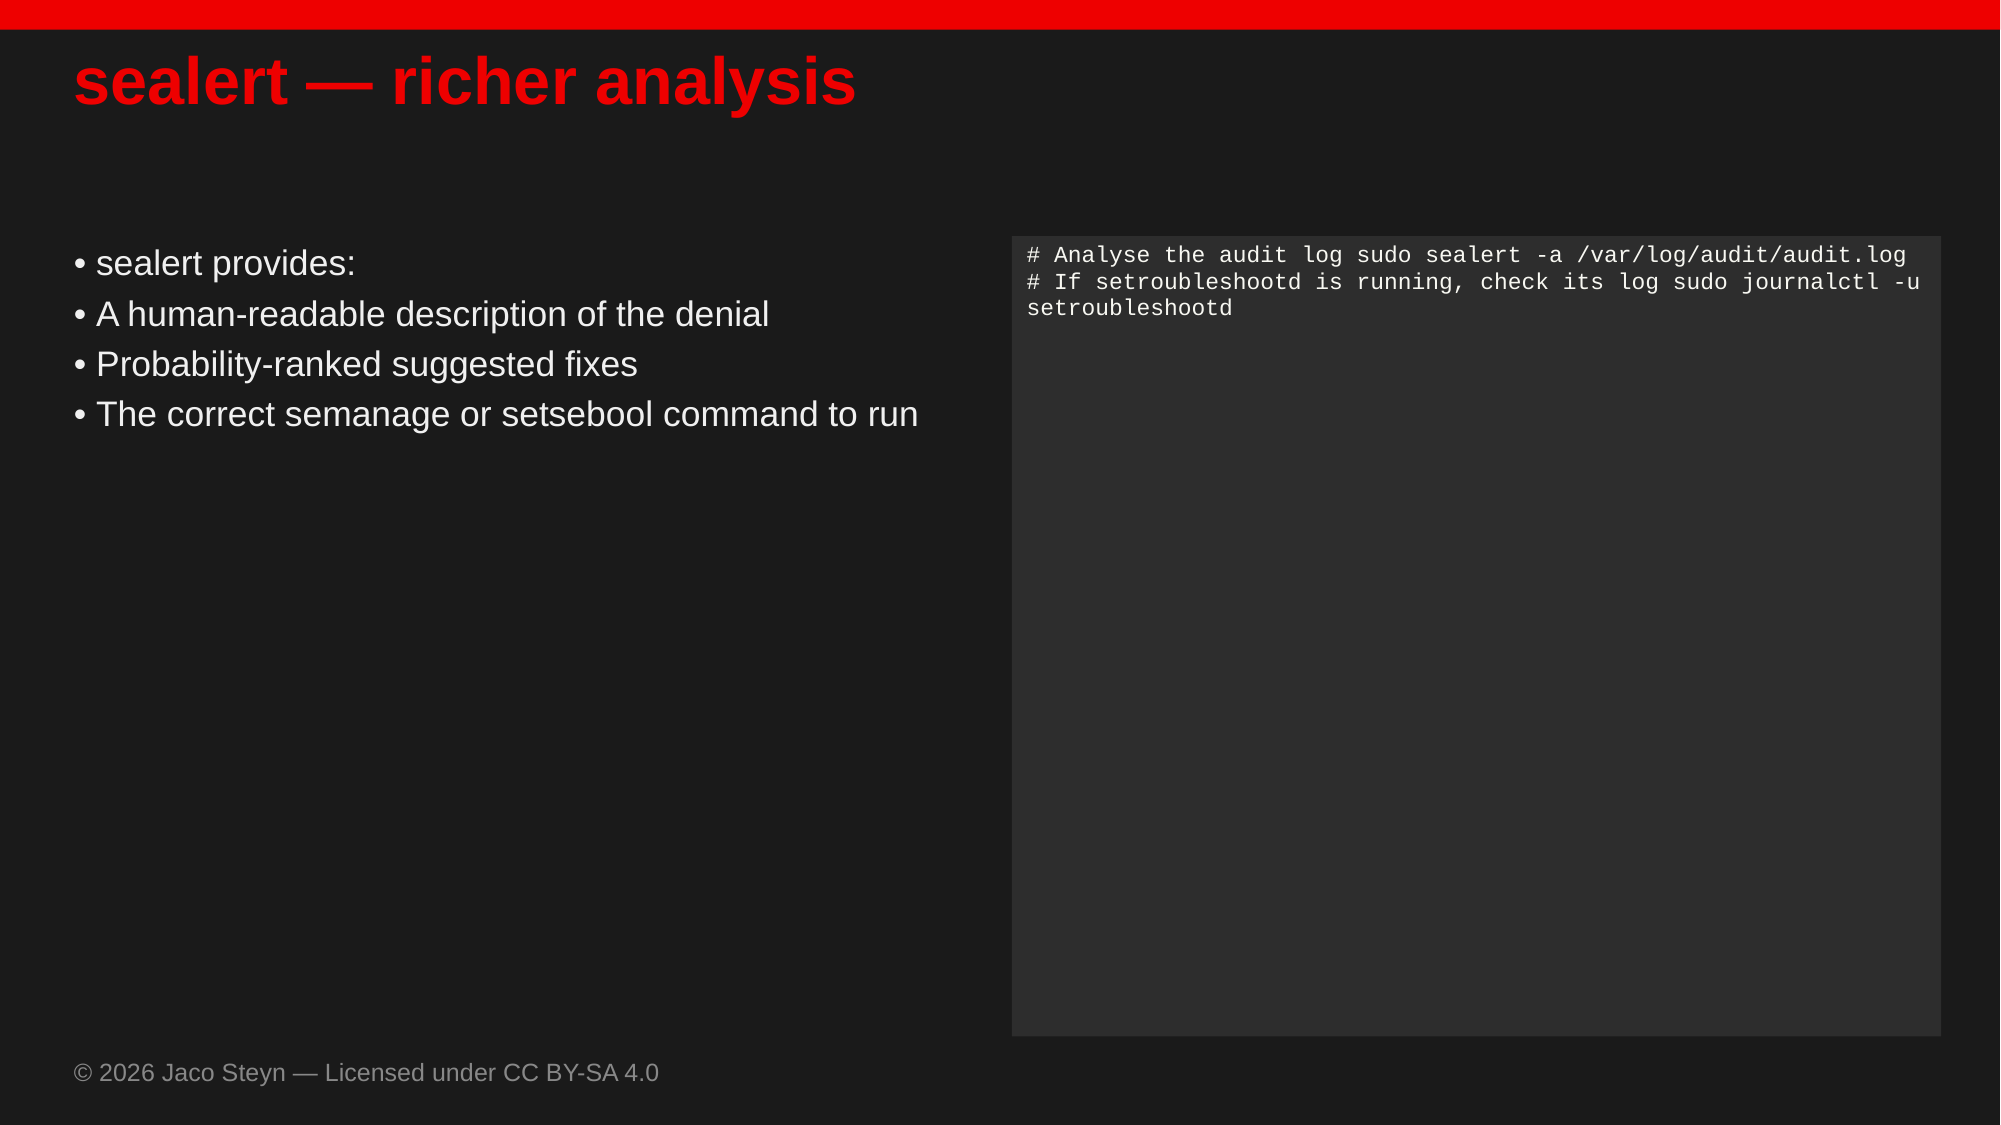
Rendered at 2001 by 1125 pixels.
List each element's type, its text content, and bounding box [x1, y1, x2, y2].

text_box • sealert provides: • A human-readable description of the denial • Probability-ranked suggested fixes • The correct semanage or setsebool command to run [59, 236, 989, 1037]
text_box [0, 0, 2001, 30]
text_box © 2026 Jaco Steyn — Licensed under CC BY-SA 4.0 [59, 1051, 1942, 1093]
text_box # Analyse the audit log sudo sealert -a /var/log/audit/audit.log # If setroubleshootd is running, check its log sudo journalctl -u setroubleshootd [1011, 236, 1942, 1037]
text_box sealert — richer analysis [59, 36, 1942, 208]
